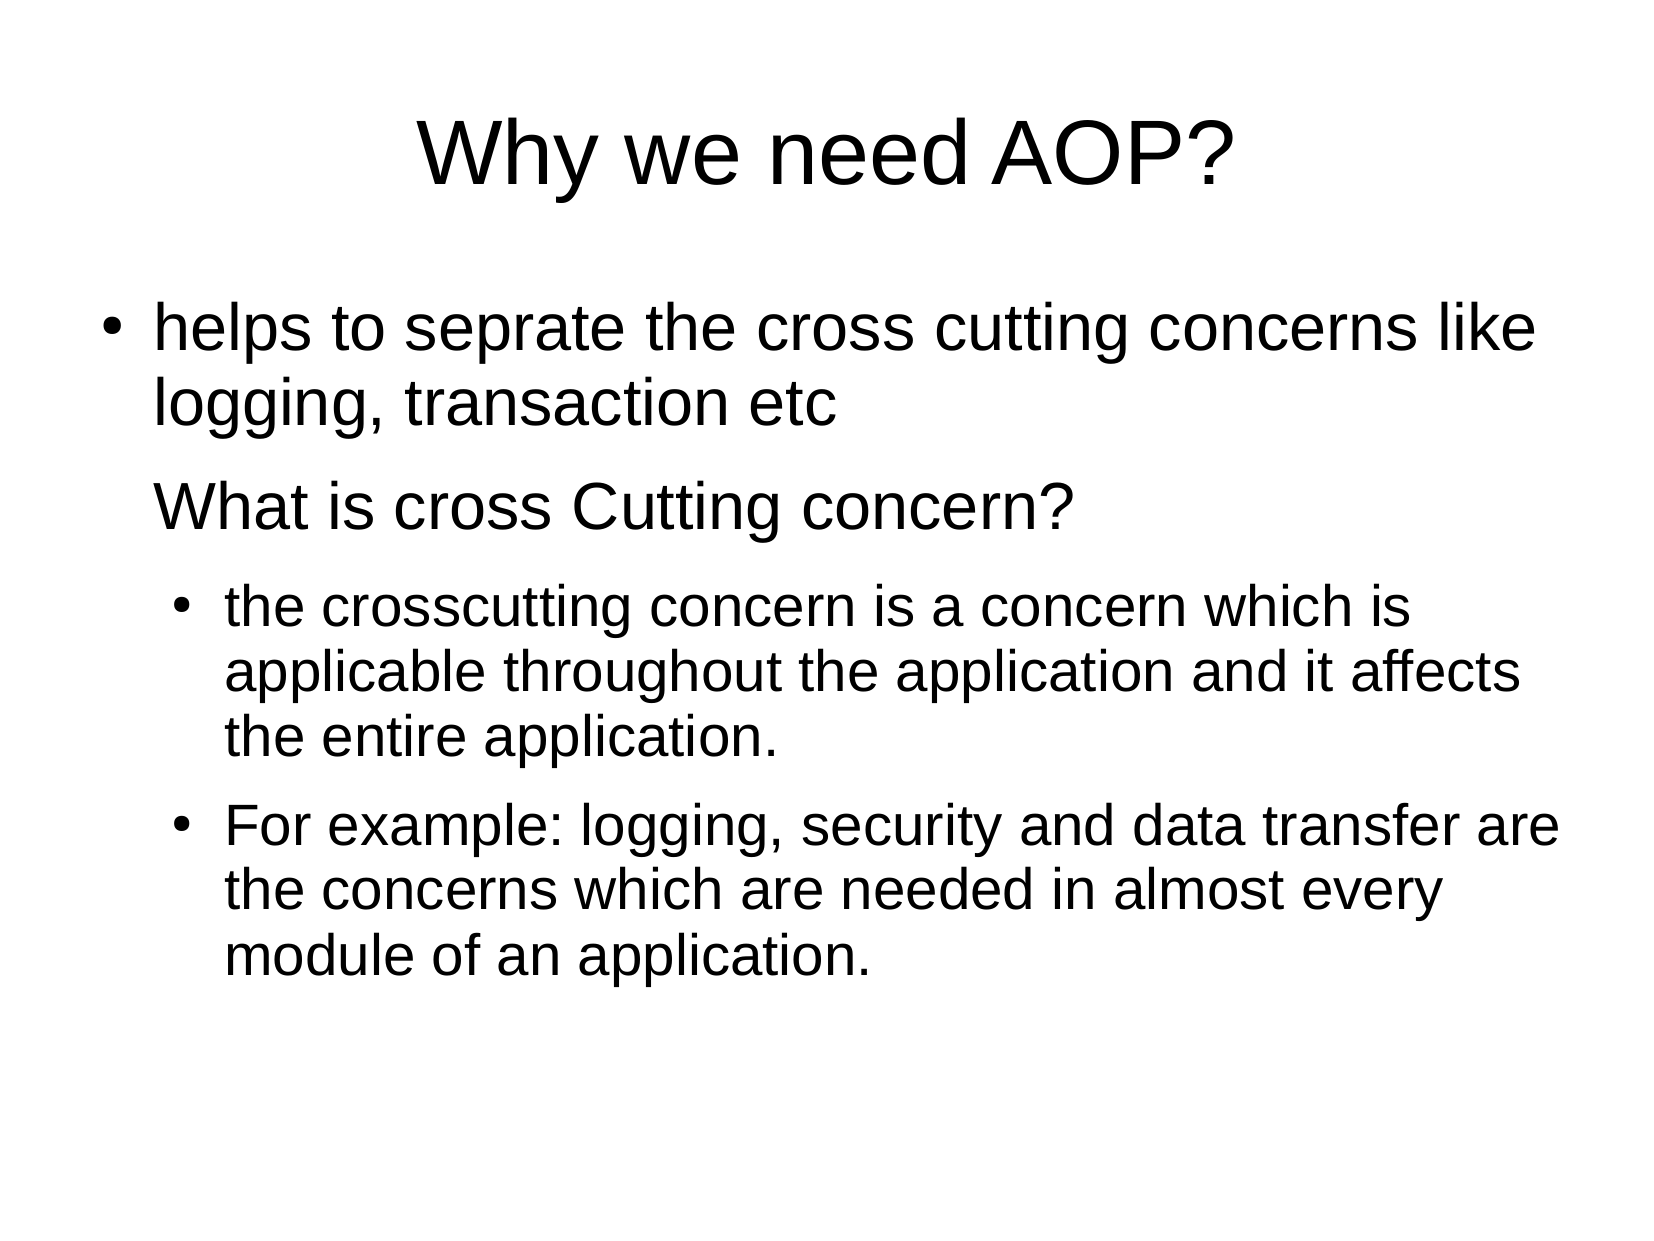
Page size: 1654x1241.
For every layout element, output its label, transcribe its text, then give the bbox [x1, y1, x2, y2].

list helps to seprate the cross cutting concerns like logging, transaction etc What is cross Cutting concern? the crosscutting concern is a concern which is applicable throughout the application and it affects the entire application. For example: logging, security and data transfer are the concerns which are needed in almost every module of an application. [82, 290, 1571, 1109]
title Why we need AOP? [82, 49, 1571, 257]
